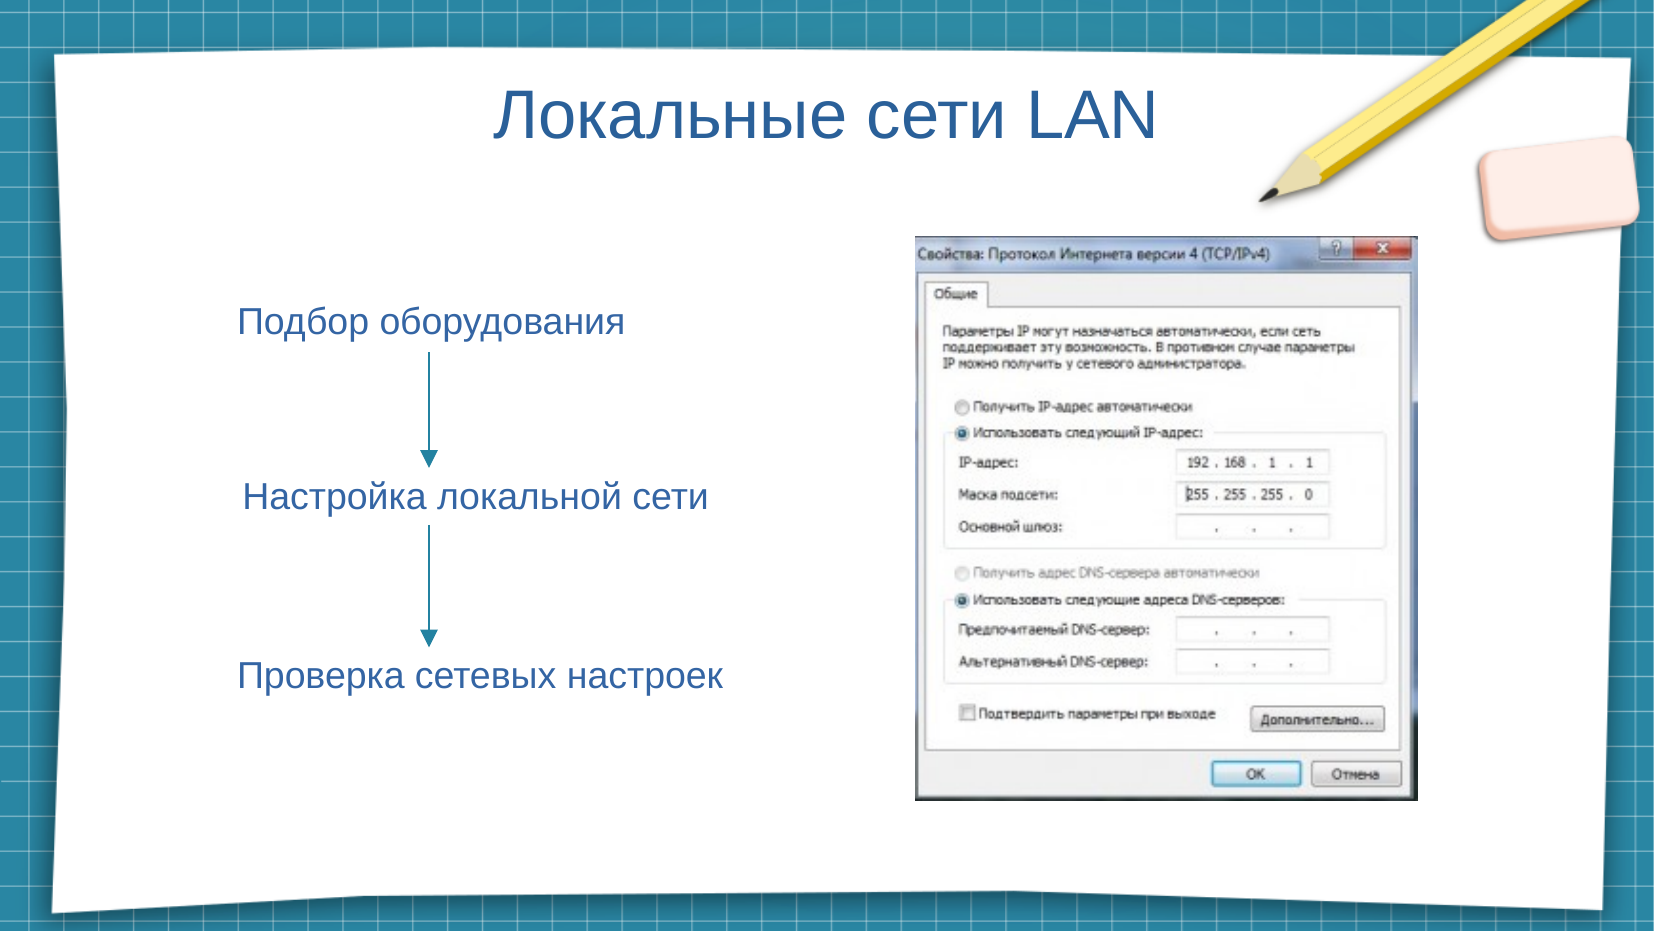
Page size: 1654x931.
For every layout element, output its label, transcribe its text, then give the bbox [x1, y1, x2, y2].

picture [0, 0, 1654, 931]
text_box Проверка сетевых настроек [222, 647, 739, 705]
text_box Подбор оборудования [222, 293, 641, 350]
title Локальные сети LAN [82, 37, 1571, 193]
text_box Настройка локальной сети [227, 467, 725, 525]
